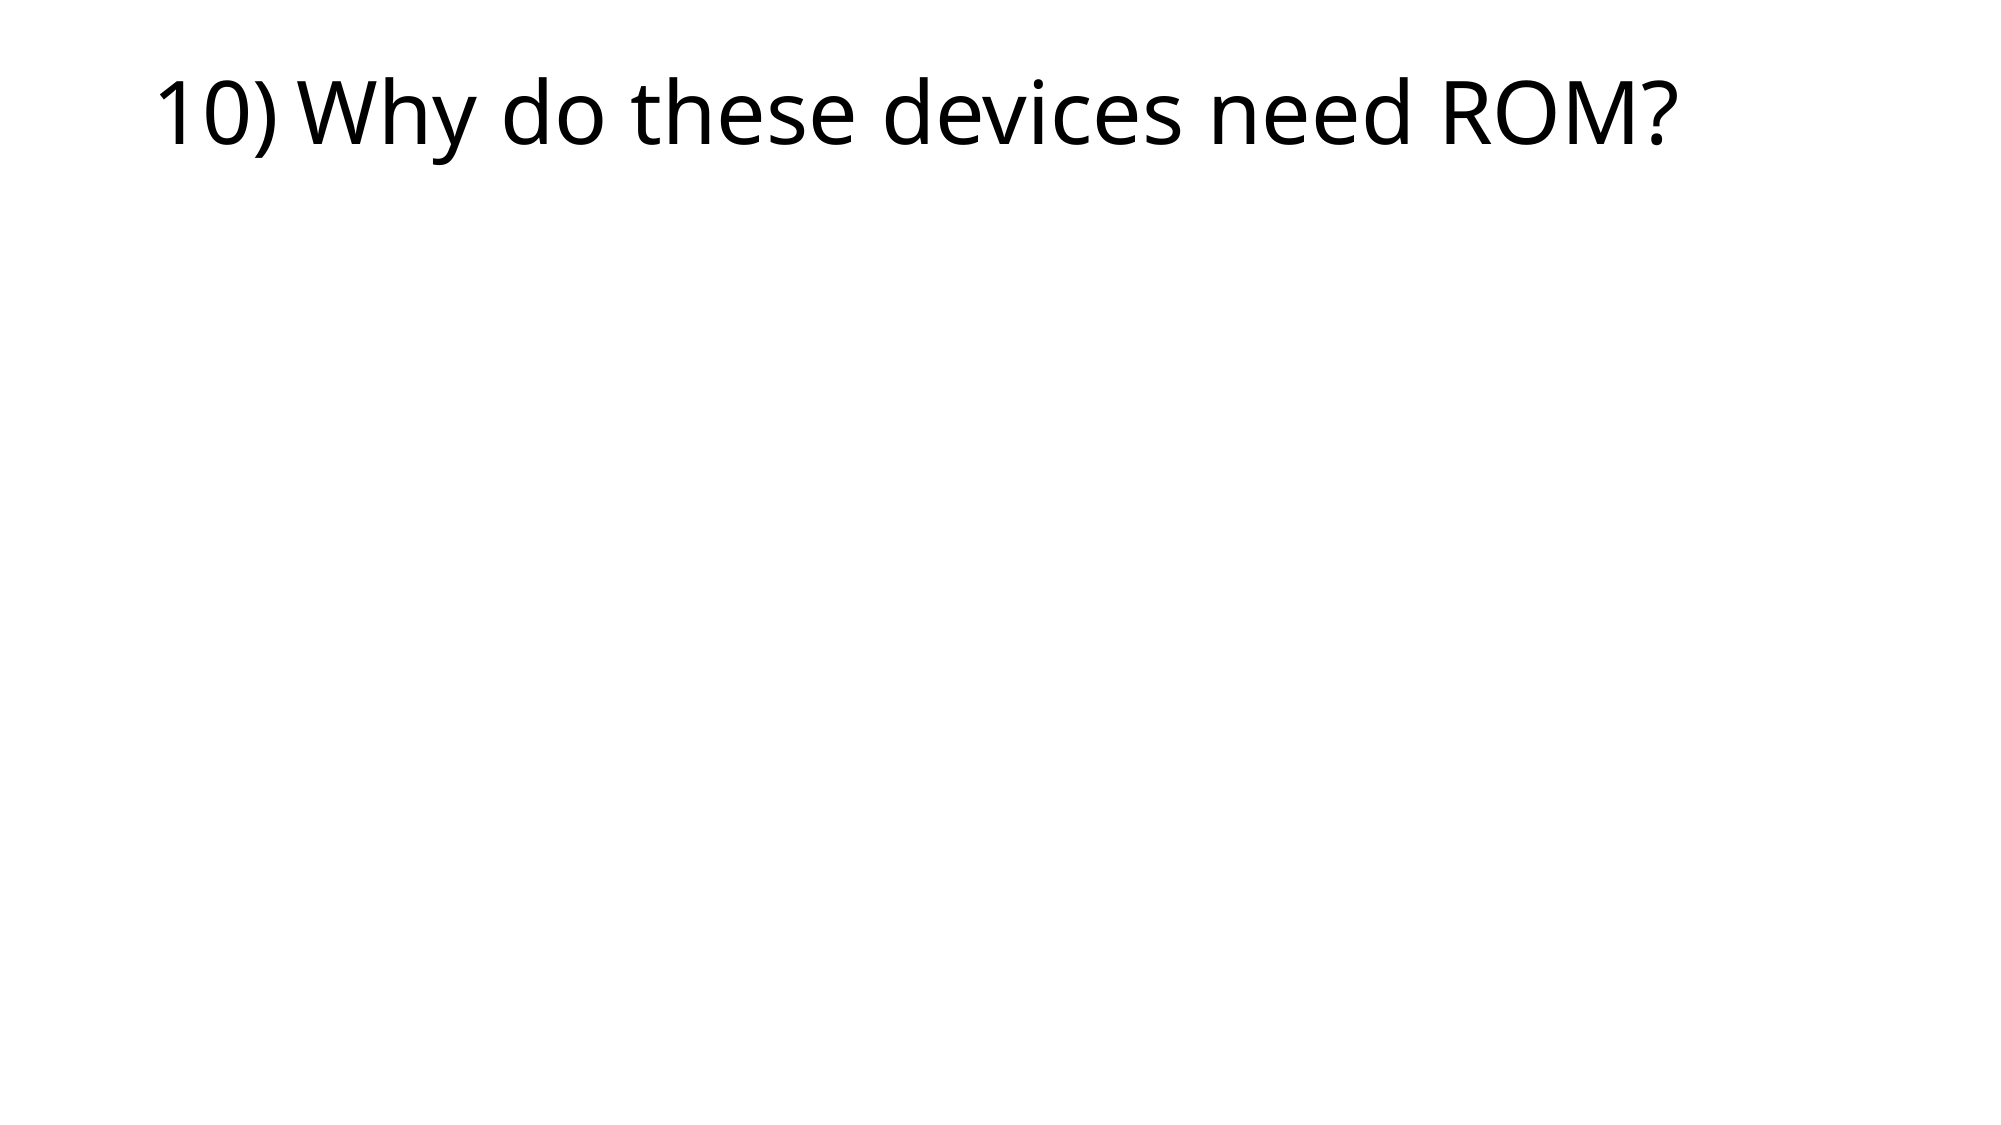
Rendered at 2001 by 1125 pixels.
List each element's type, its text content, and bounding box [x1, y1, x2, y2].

title 10) Why do these devices need ROM? [137, 59, 1863, 278]
